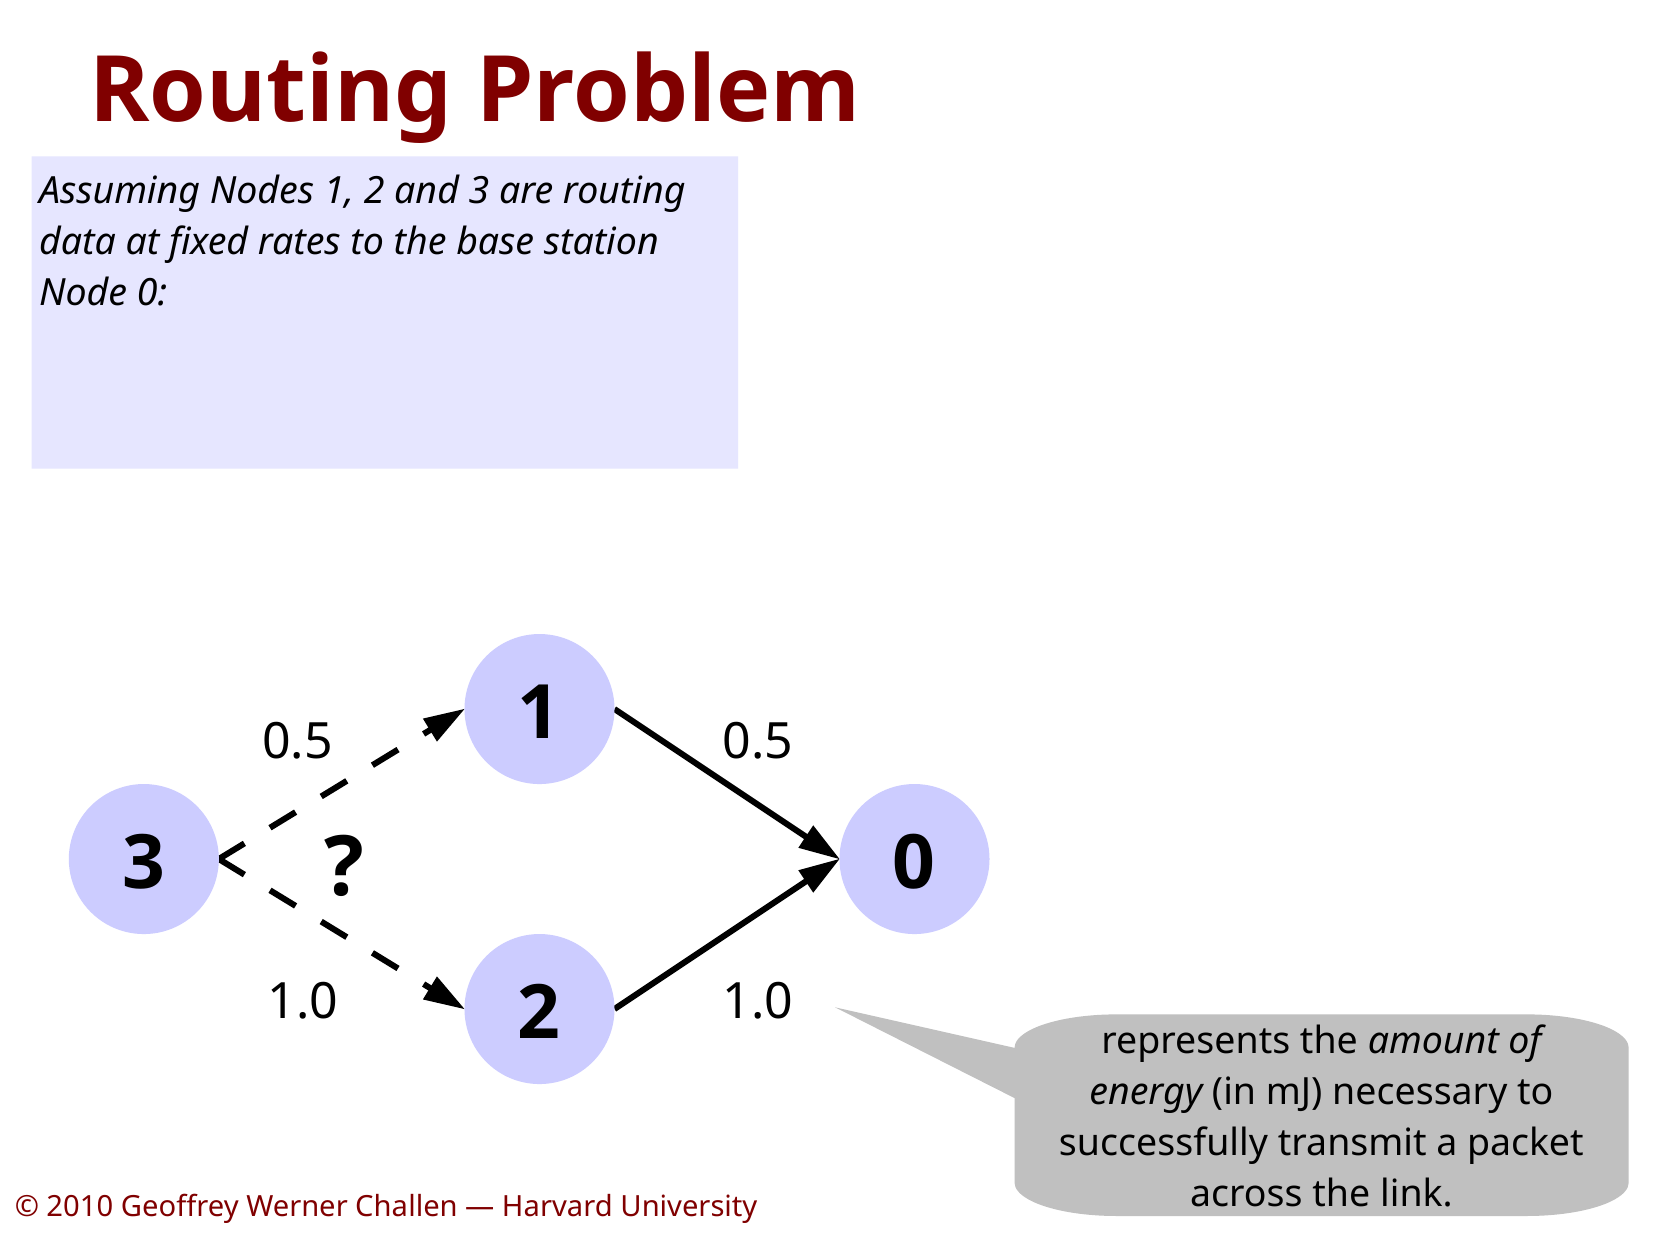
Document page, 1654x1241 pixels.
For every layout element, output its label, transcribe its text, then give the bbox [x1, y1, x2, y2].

text_box 1.0 [253, 957, 362, 1031]
text_box Assuming Nodes 1, 2 and 3 are routing data at fixed rates to the base station Node 0: [31, 156, 739, 469]
text_box 1.0 [707, 957, 817, 1031]
text_box 3 [68, 784, 219, 935]
text_box 0.5 [707, 697, 817, 772]
text_box 0.5 [247, 697, 356, 772]
text_box 1 [464, 634, 615, 785]
text_box 0 [839, 784, 990, 935]
text_box represents the amount of energy (in mJ) necessary to successfully transmit a packet across the link. [835, 1007, 1629, 1217]
title Routing Problem [51, 0, 1654, 173]
text_box ? [309, 799, 381, 913]
text_box 2 [464, 934, 615, 1085]
